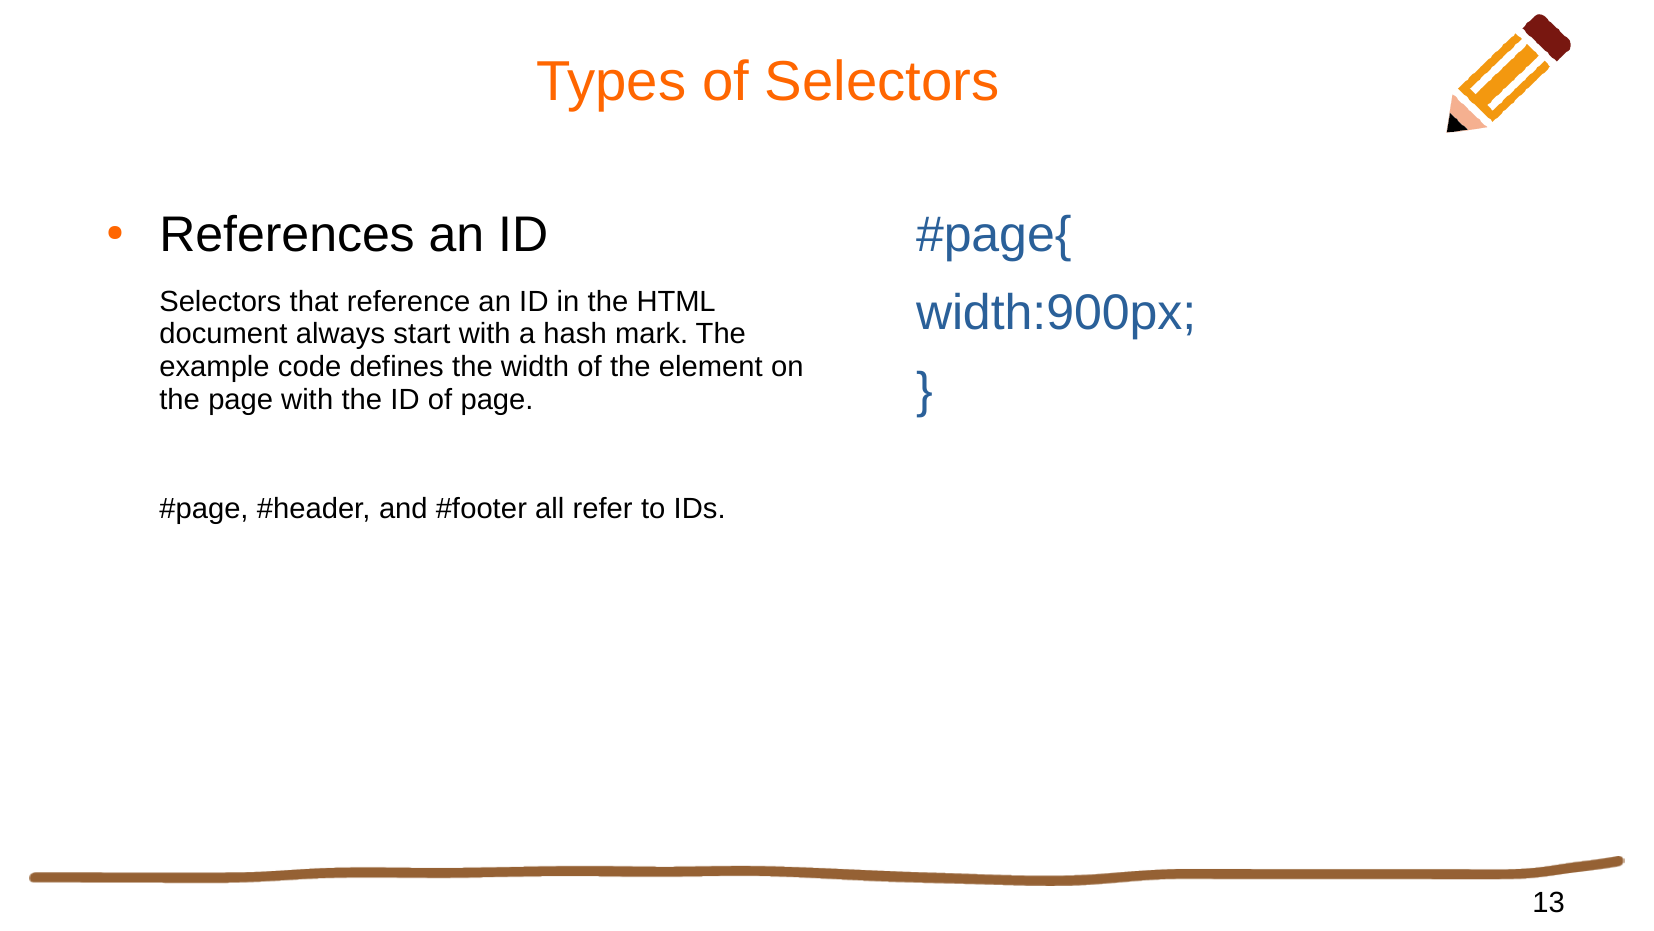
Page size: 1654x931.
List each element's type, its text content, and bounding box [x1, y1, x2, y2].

list #page{ width:900px; } [845, 206, 1566, 857]
picture [1446, 14, 1571, 133]
picture [29, 856, 1625, 886]
list References an ID Selectors that reference an ID in the HTML document always start with a hash mark. The example code defines the width of the element on the page with the ID of page. #page, #header, and #footer all refer to IDs. [88, 206, 809, 857]
title Types of Selectors [88, 29, 1447, 133]
